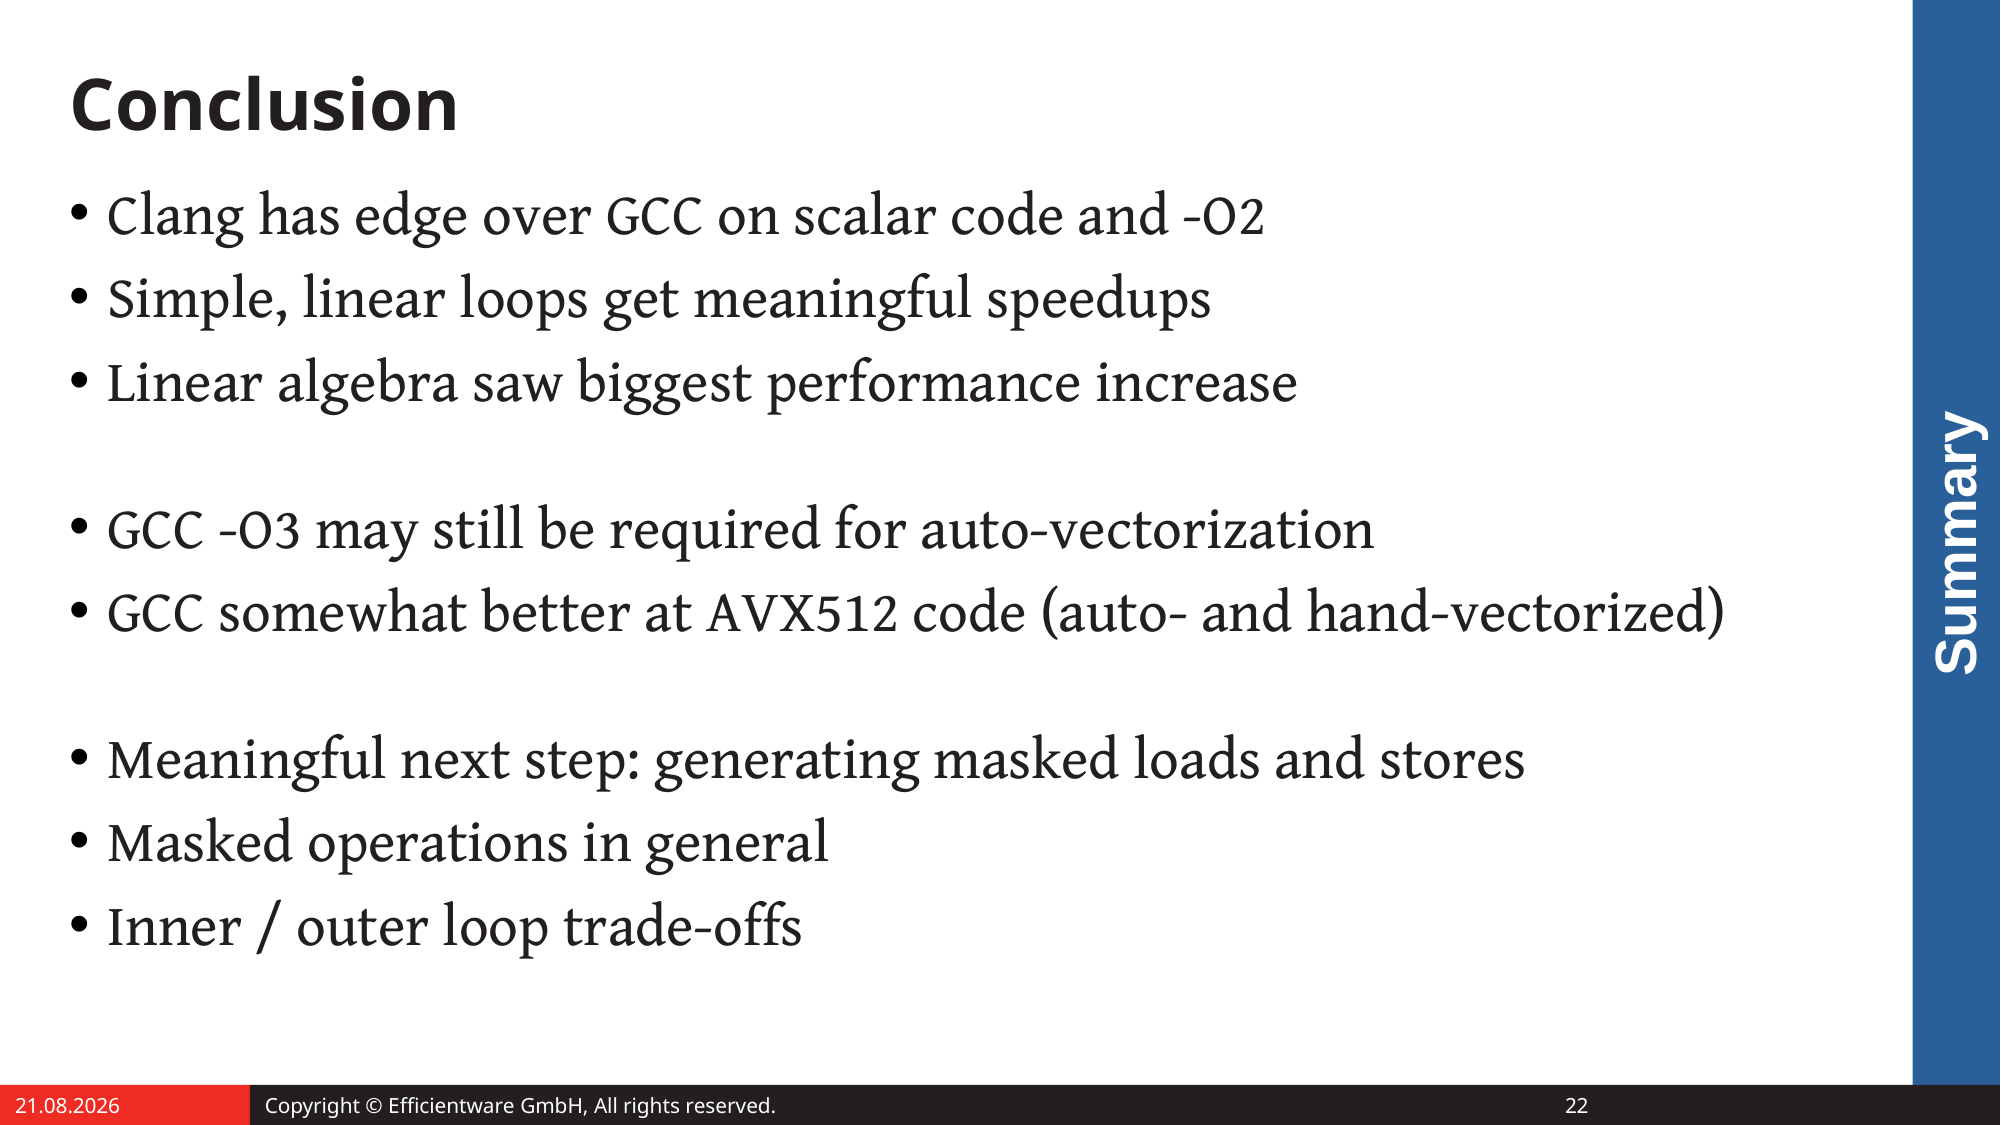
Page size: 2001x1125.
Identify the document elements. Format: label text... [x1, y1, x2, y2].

footer Copyright © Efficientware GmbH, All rights reserved. [249, 1084, 1550, 1125]
slide_number <number> [1550, 1084, 2000, 1125]
title Conclusion [55, 52, 1945, 156]
list Clang has edge over GCC on scalar code and -O2 Simple, linear loops get meaningful speedups Linear algebra saw biggest performance increase GCC -O3 may still be required for auto-vectorization GCC somewhat better at AVX512 code (auto- and hand-vectorized) Meaningful next step: generating masked loads and stores Masked operations in general Inner / outer loop trade-offs [55, 176, 1945, 1063]
text_box Summary [1912, 0, 2000, 1084]
slide_number 30.10.2025 [0, 1084, 249, 1125]
